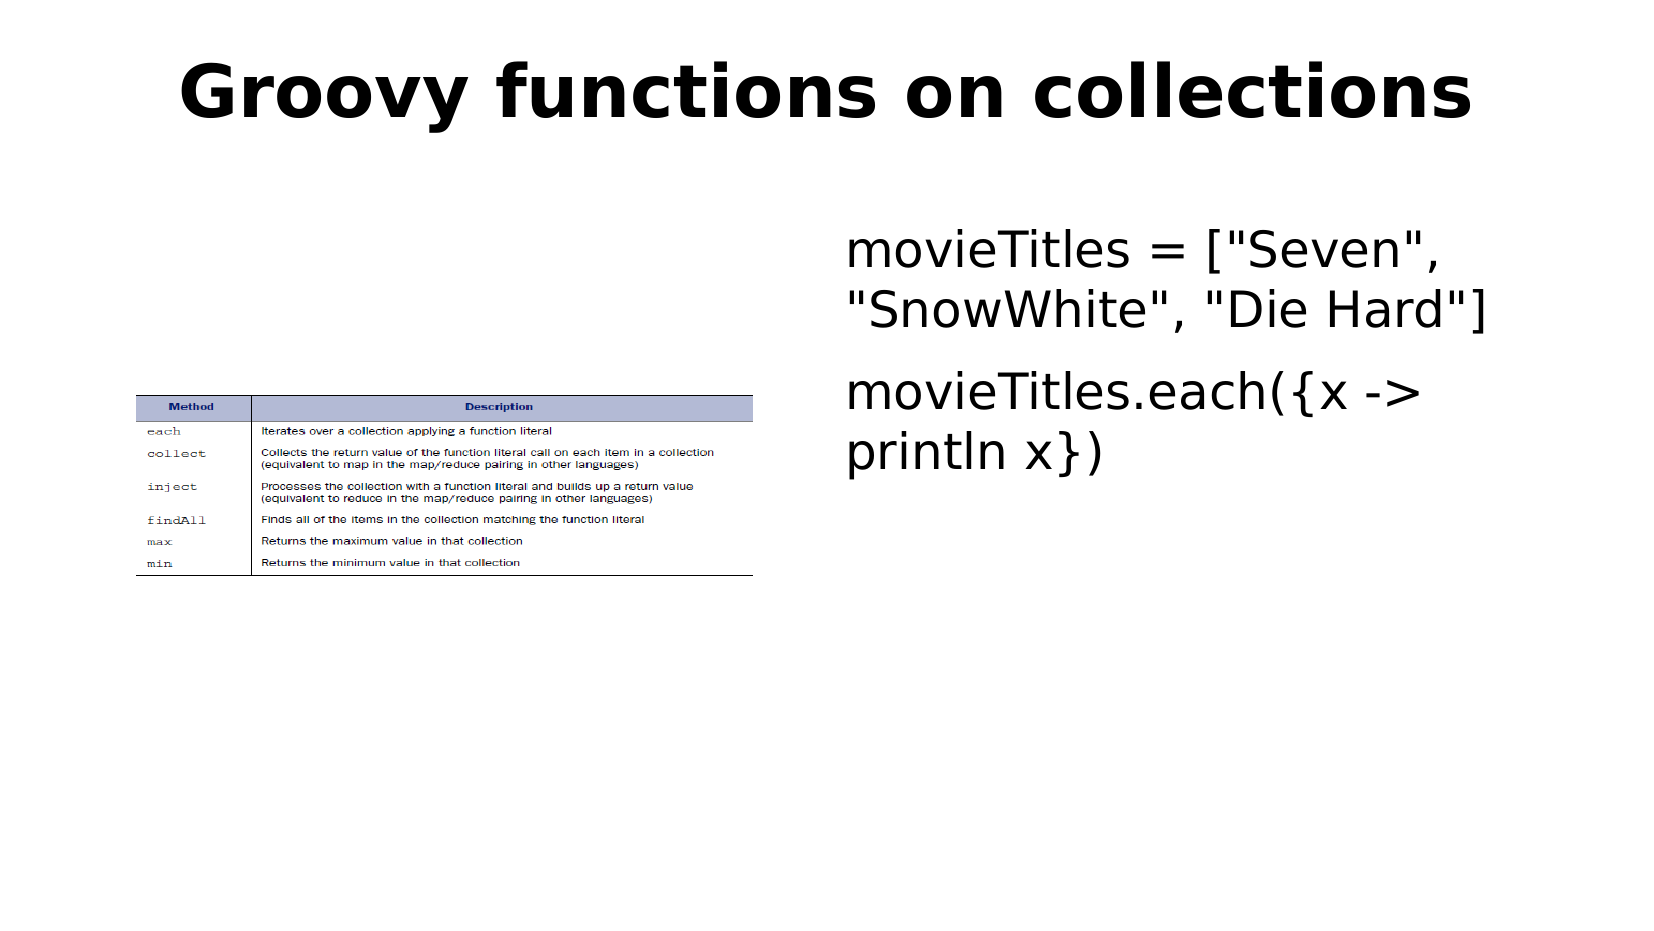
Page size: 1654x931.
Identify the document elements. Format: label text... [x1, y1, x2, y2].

title Groovy functions on collections [82, 37, 1571, 147]
list movieTitles = ["Seven", "SnowWhite", "Die Hard"] movieTitles.each({x -> println x}) [845, 217, 1572, 758]
picture [82, 389, 809, 586]
